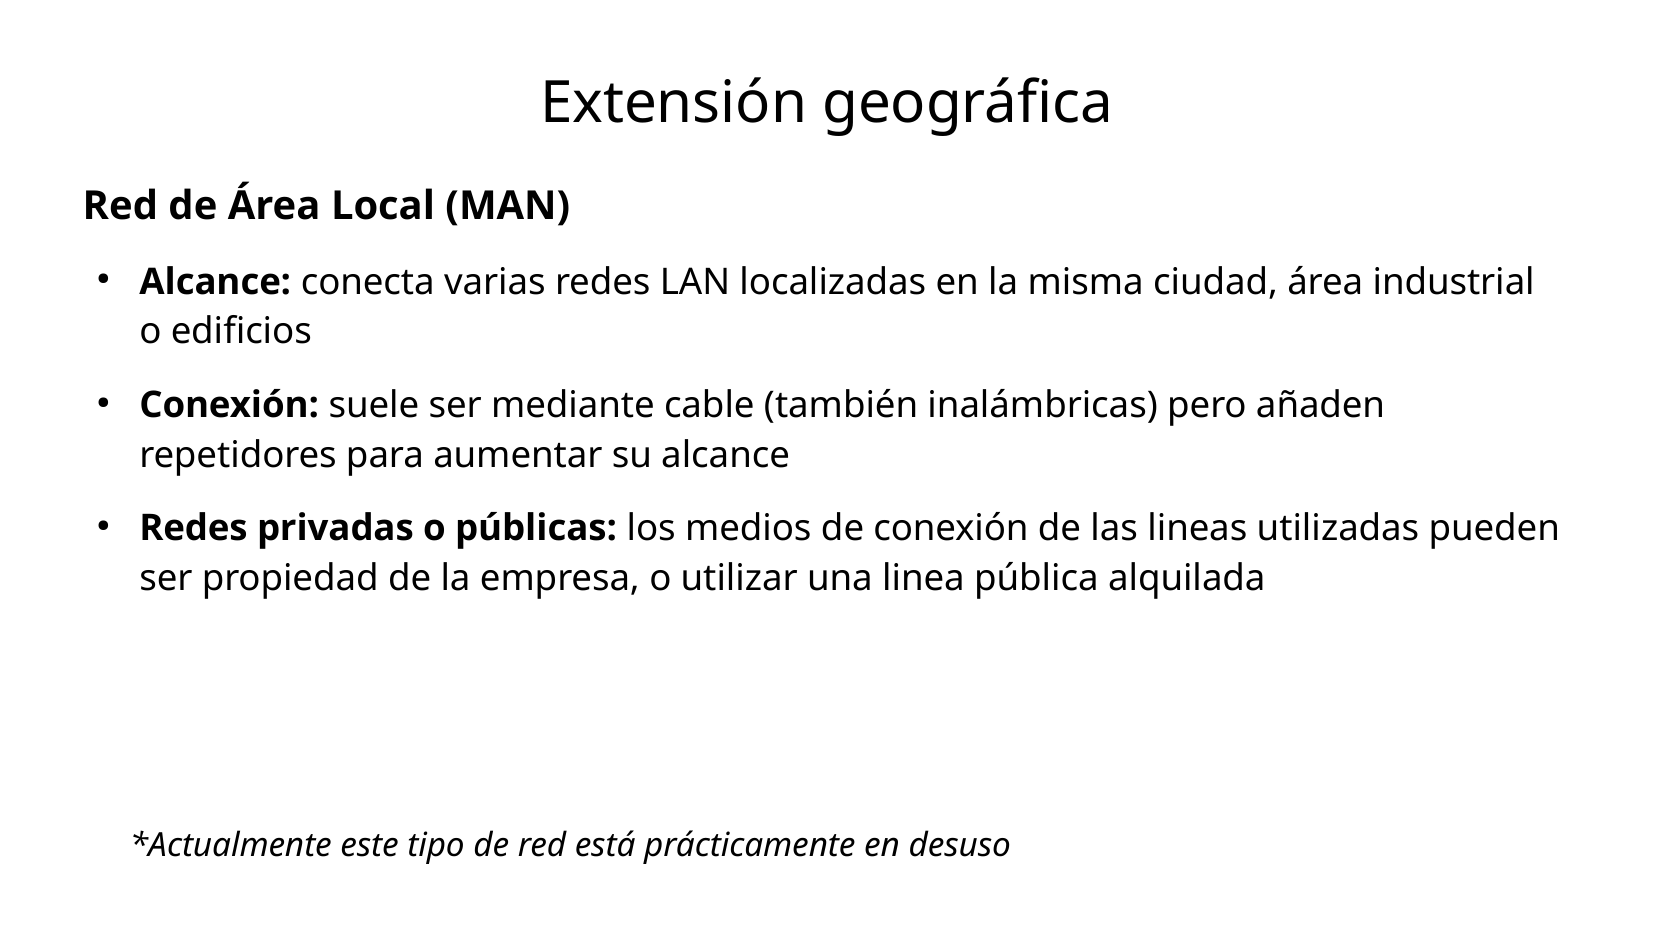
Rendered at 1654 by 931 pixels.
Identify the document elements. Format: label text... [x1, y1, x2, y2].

list Red de Área Local (MAN) Alcance: conecta varias redes LAN localizadas en la misma ciudad, área industrial o edificios Conexión: suele ser mediante cable (también inalámbricas) pero añaden repetidores para aumentar su alcance Redes privadas o públicas: los medios de conexión de las lineas utilizadas pueden ser propiedad de la empresa, o utilizar una linea pública alquilada *Actualmente este tipo de red está prácticamente en desuso [82, 177, 1565, 875]
title Extensión geográfica [82, 29, 1571, 170]
